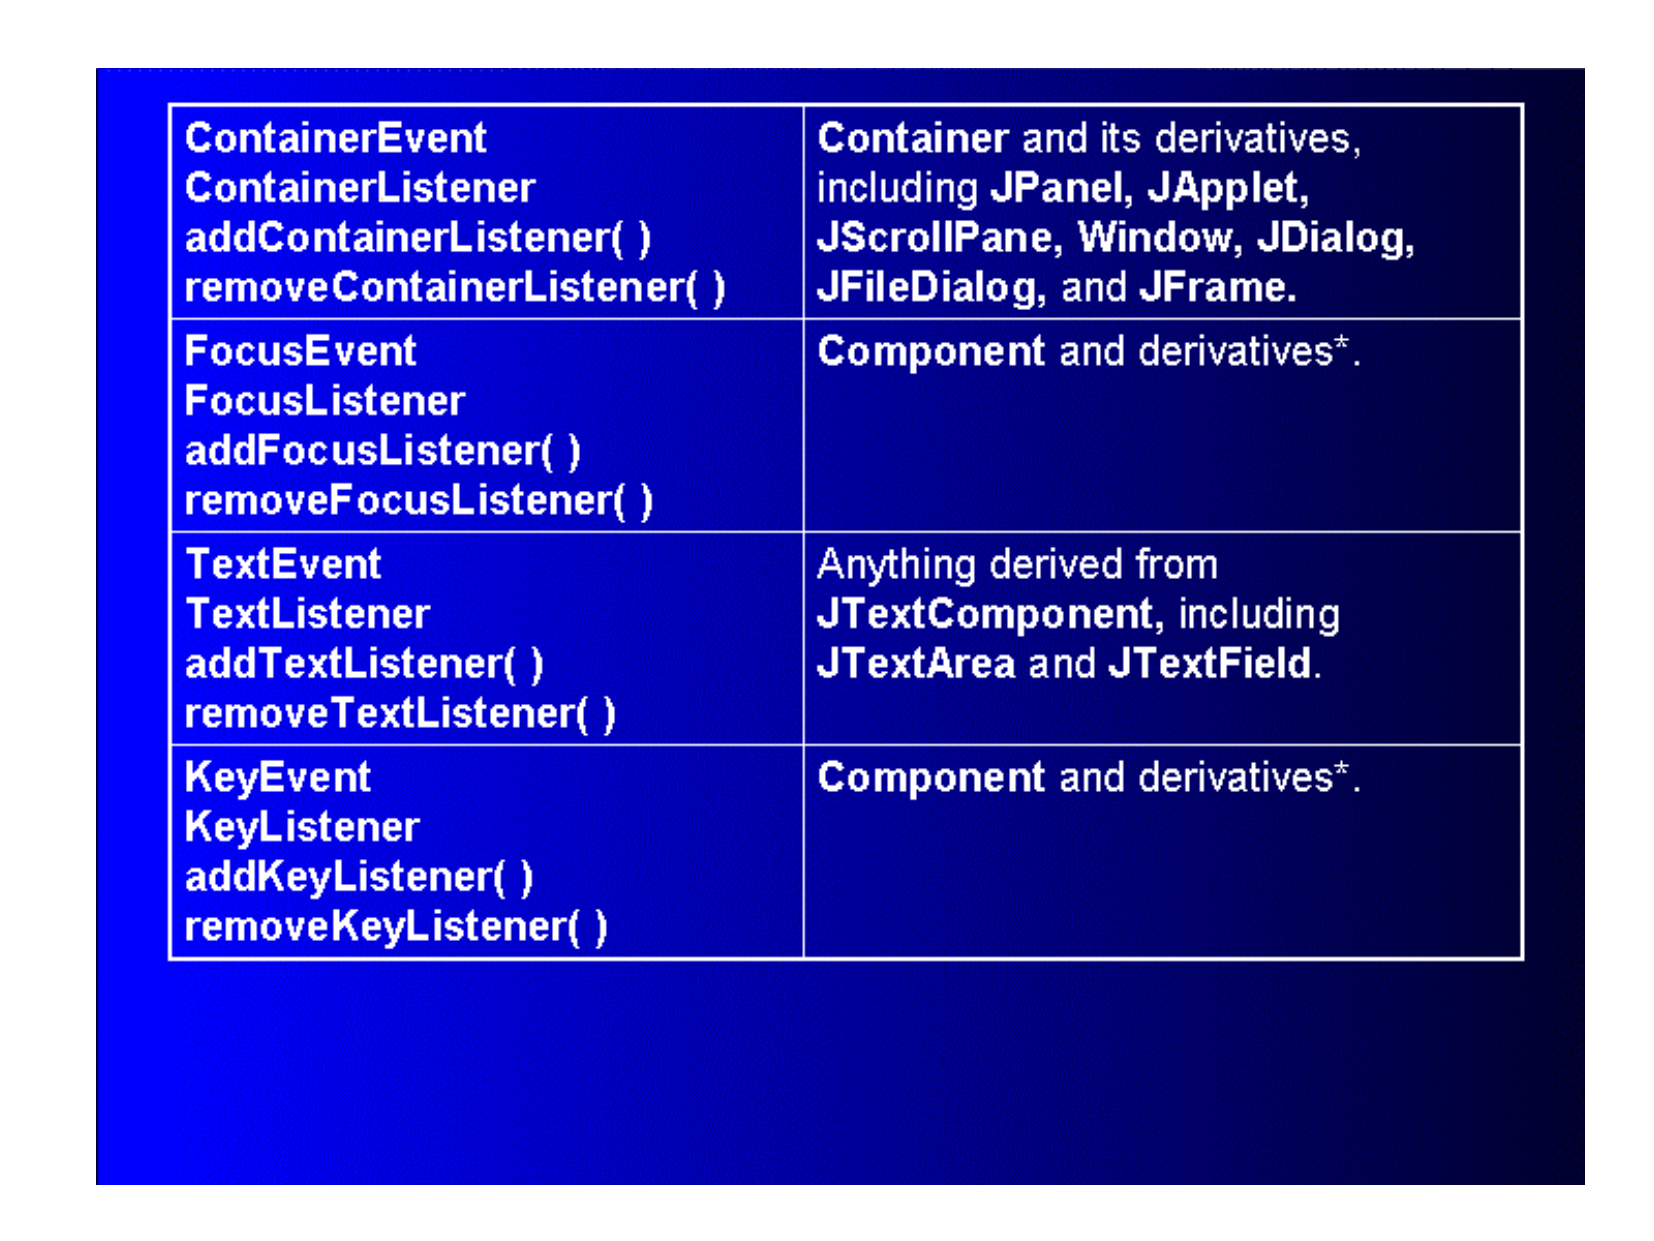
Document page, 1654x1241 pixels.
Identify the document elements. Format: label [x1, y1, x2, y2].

picture [96, 68, 1585, 1186]
